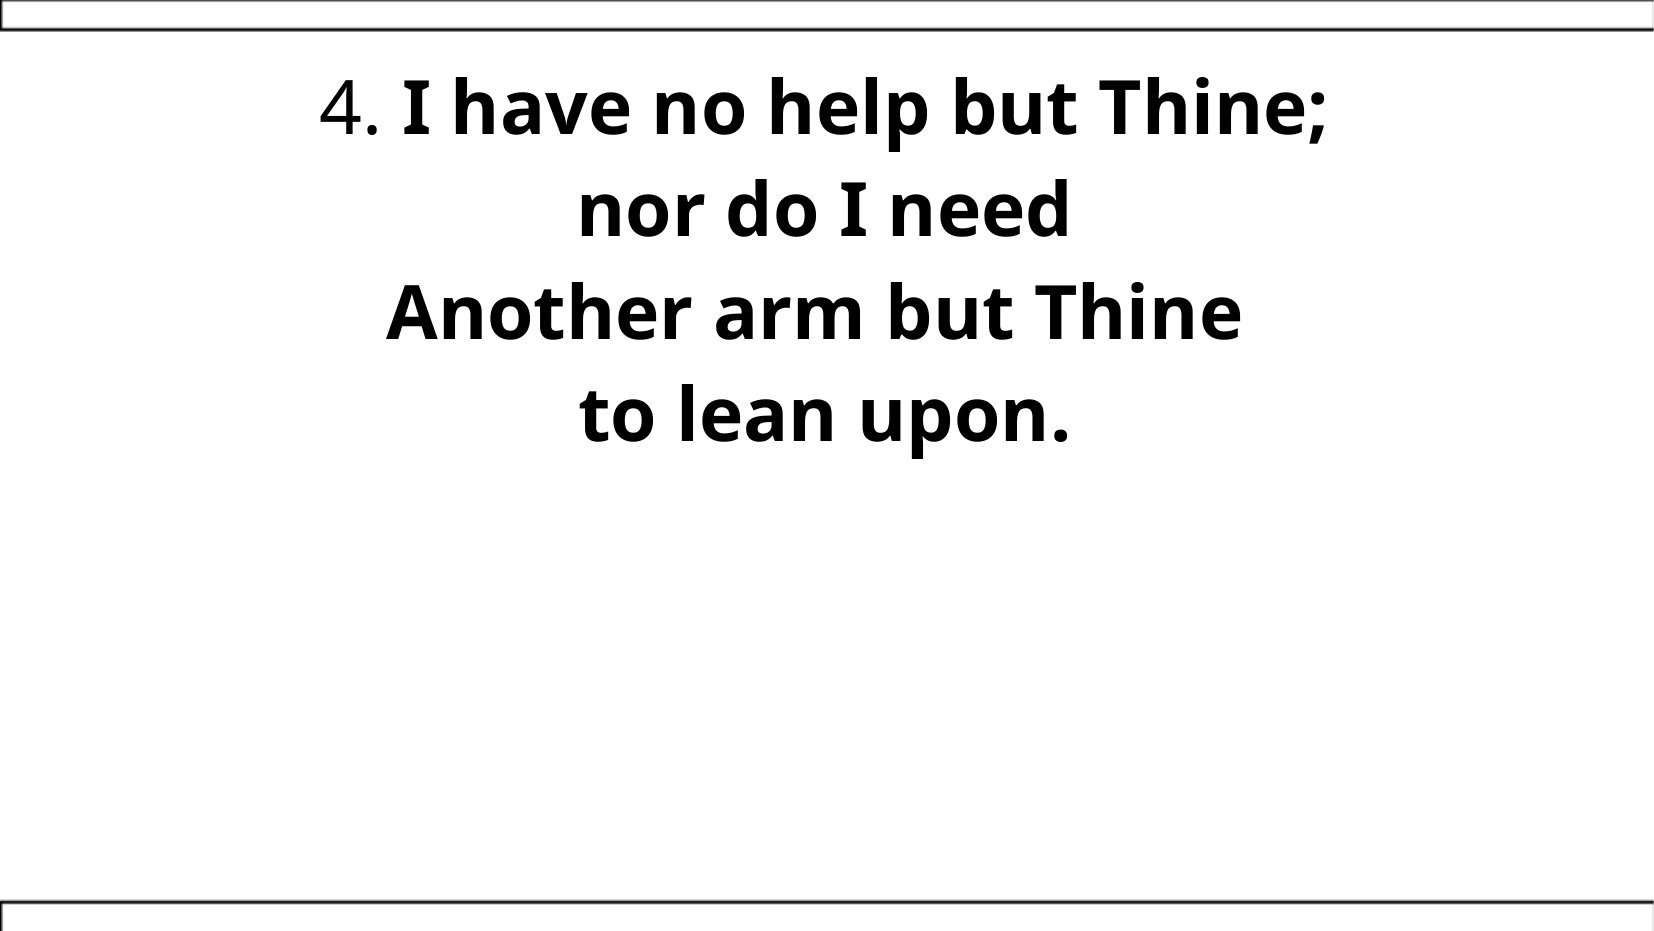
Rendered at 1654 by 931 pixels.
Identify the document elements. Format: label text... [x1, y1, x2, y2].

picture [0, 0, 1654, 931]
text_box 4. I have no help but Thine; nor do I need Another arm but Thine to lean upon. [75, 46, 1576, 466]
